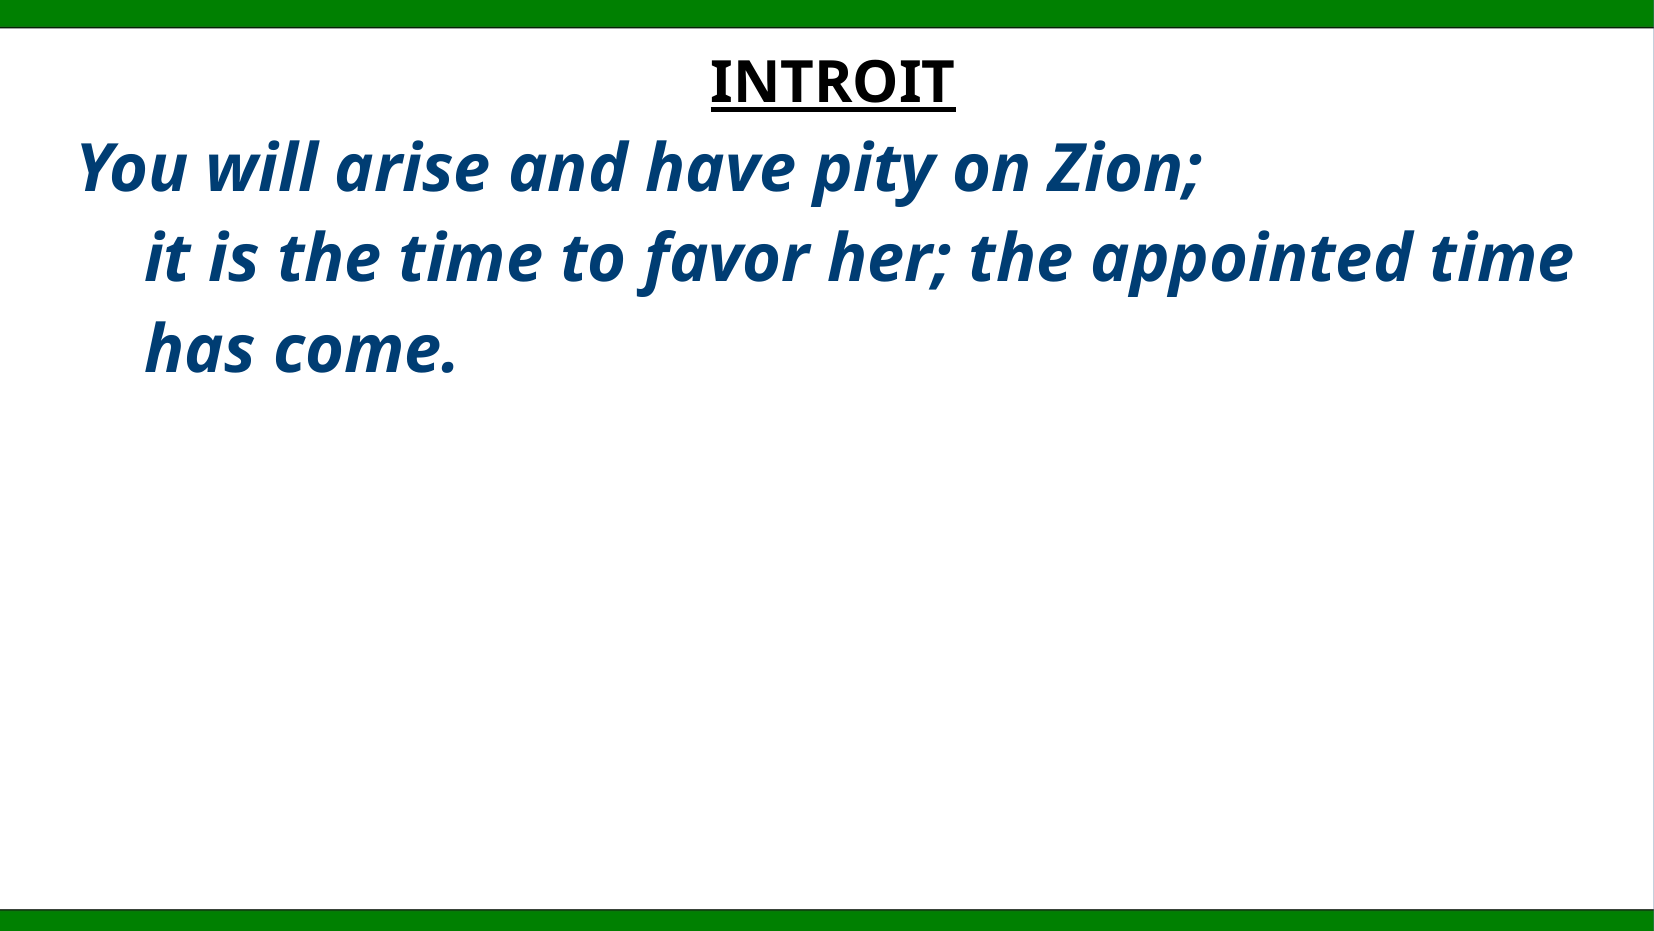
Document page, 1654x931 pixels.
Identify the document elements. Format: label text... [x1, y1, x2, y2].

picture [0, 0, 1654, 931]
text_box INTROIT You will arise and have pity on Zion; it is the time to favor her; the appointed time has come. [60, 33, 1606, 392]
